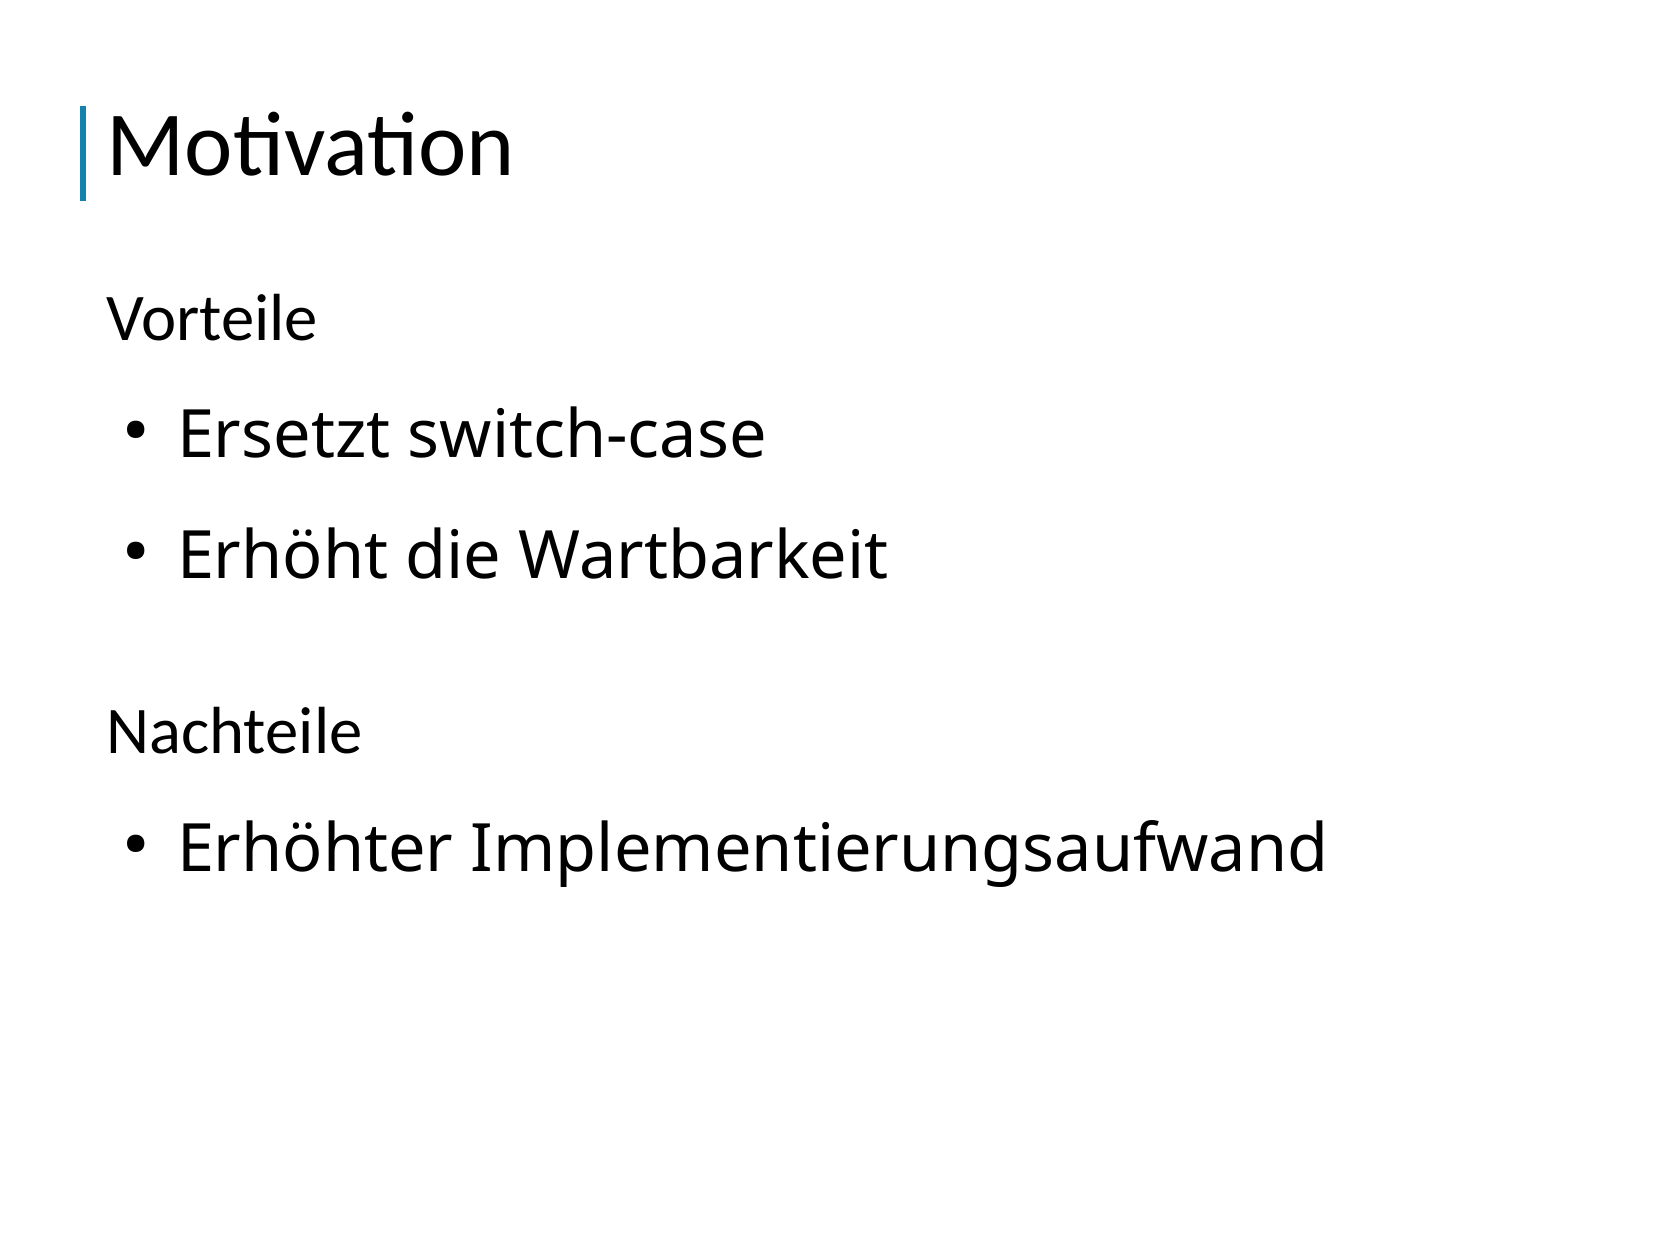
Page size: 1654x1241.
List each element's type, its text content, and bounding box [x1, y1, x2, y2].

title Motivation [106, 49, 1571, 257]
list Nachteile Erhöhter Implementierungsaufwand [106, 703, 1406, 1108]
list Vorteile Ersetzt switch-case Erhöht die Wartbarkeit [106, 290, 1430, 705]
